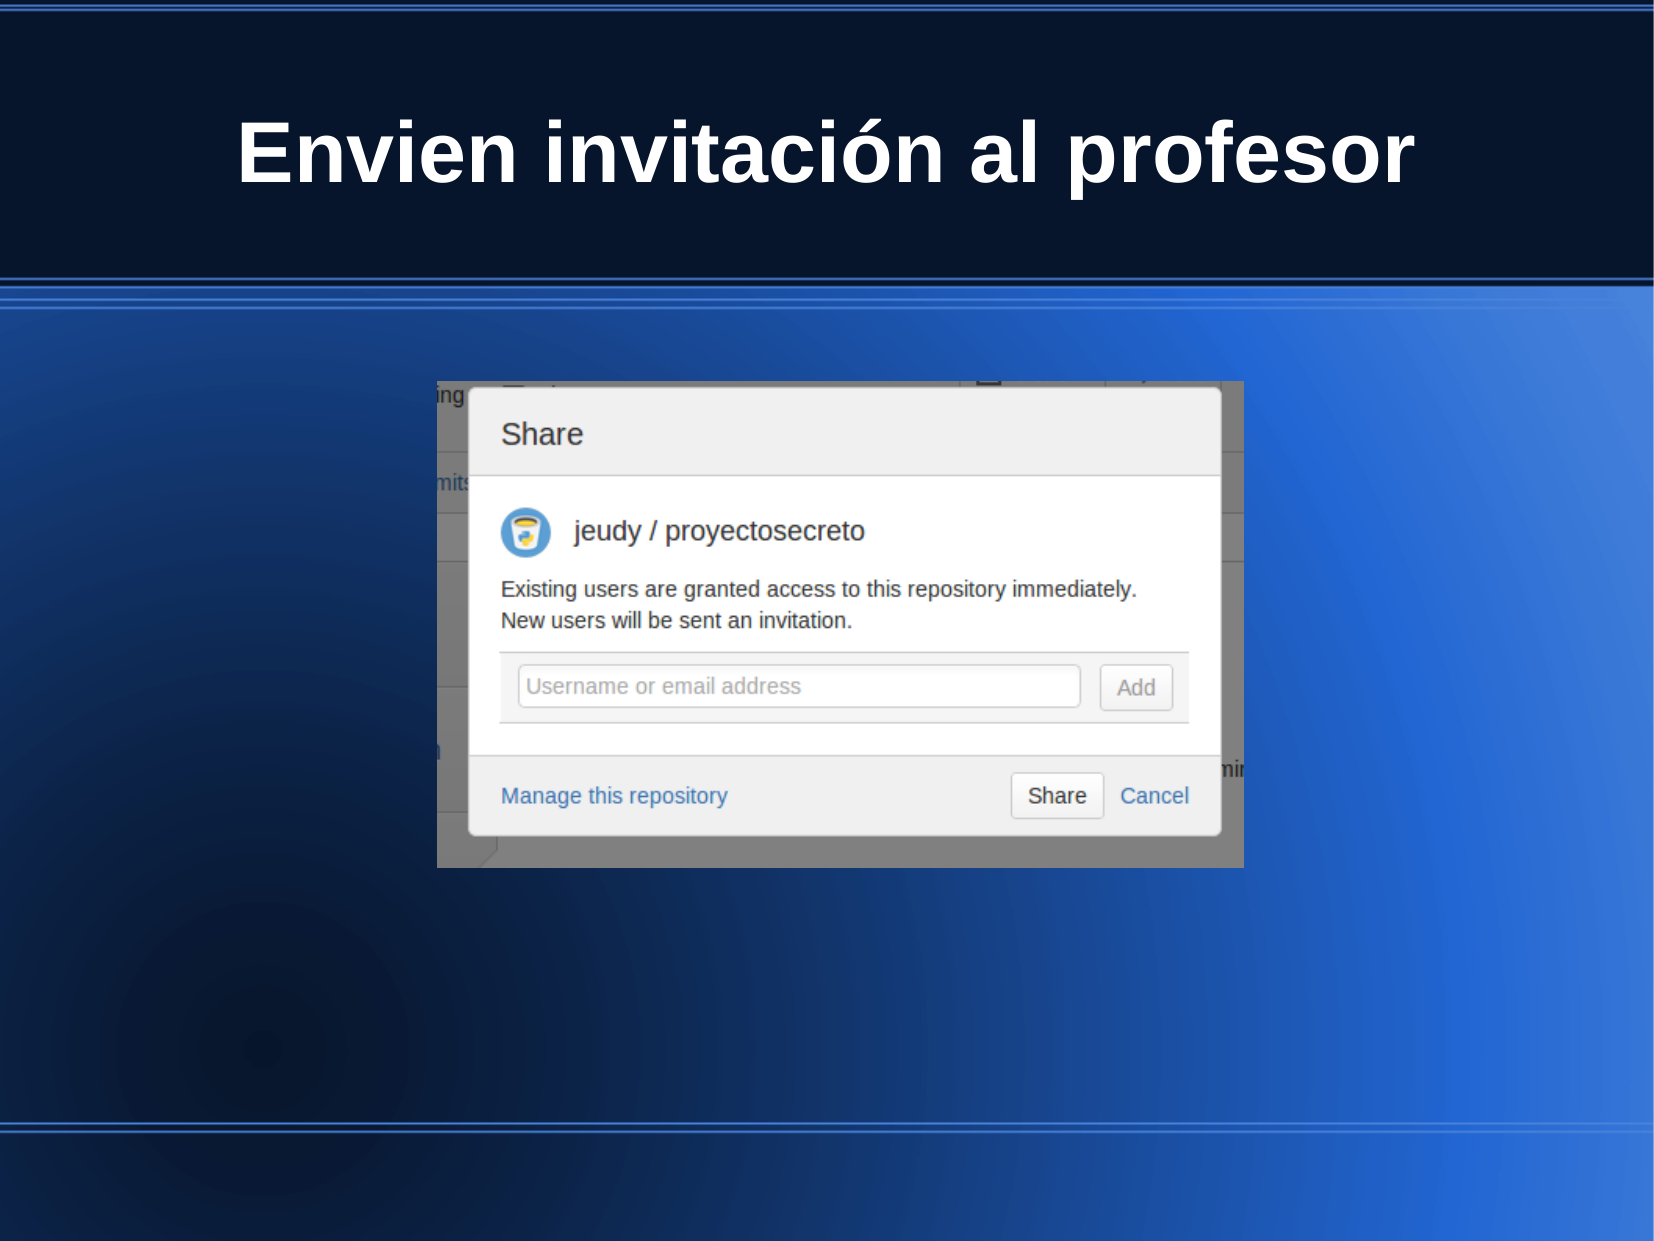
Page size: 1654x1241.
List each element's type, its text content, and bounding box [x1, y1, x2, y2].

title Envien invitación al profesor [82, 49, 1571, 257]
picture [0, 0, 1654, 1241]
